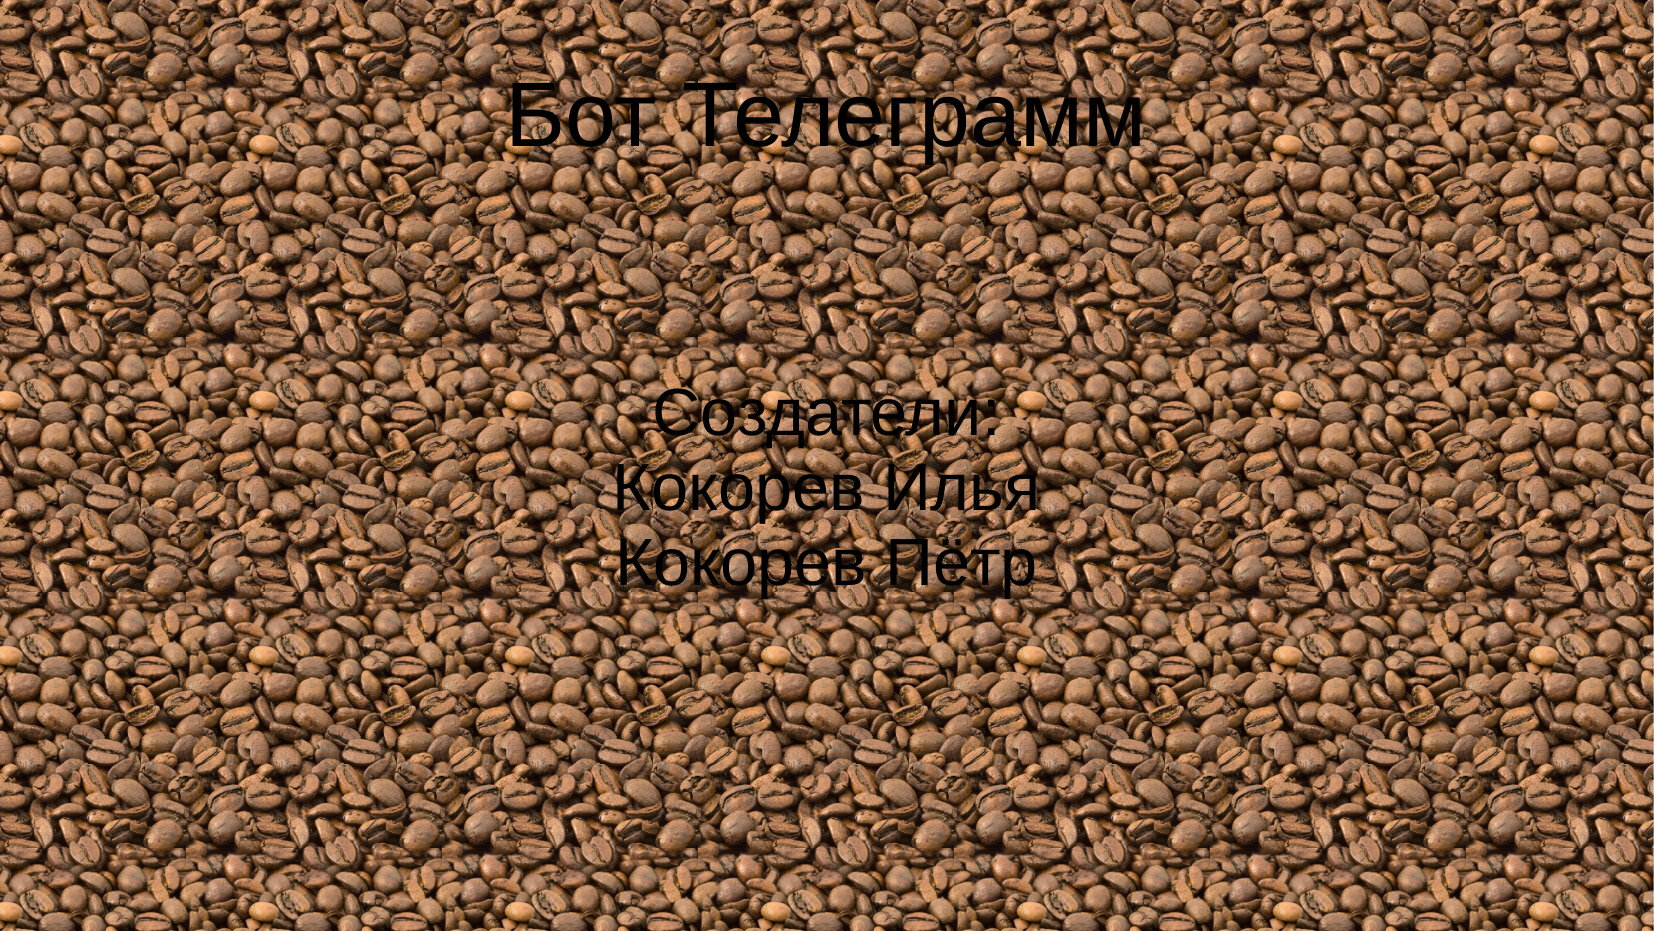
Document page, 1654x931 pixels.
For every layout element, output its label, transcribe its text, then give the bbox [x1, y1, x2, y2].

title Бот Телеграмм [82, 37, 1571, 193]
picture [0, 0, 1654, 931]
subtitle Создатели: Кокорев Илья Кокорев Пётр [82, 217, 1571, 758]
